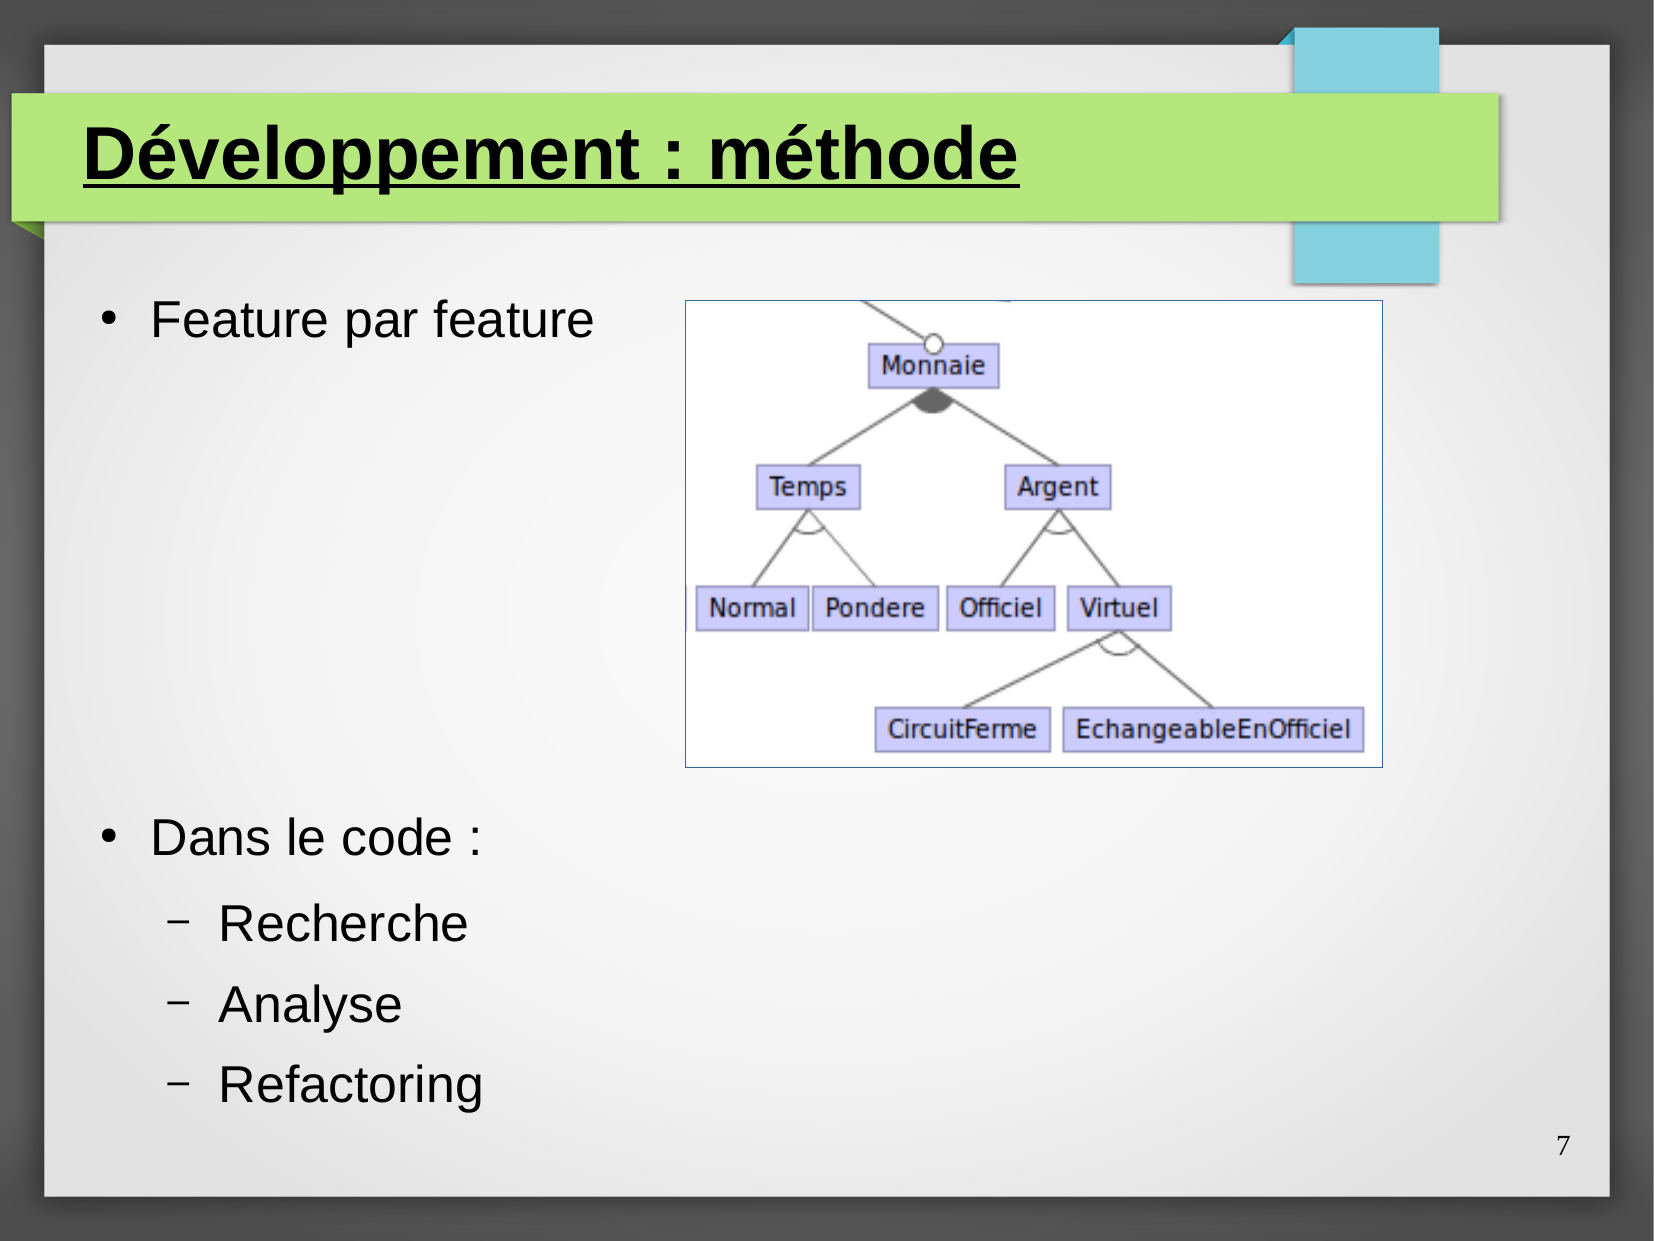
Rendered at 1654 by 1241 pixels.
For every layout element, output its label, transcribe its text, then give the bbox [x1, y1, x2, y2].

list Feature par feature Dans le code : Recherche Analyse Refactoring [82, 290, 1571, 1123]
title Développement : méthode [82, 94, 1264, 213]
picture [0, 0, 1654, 1241]
